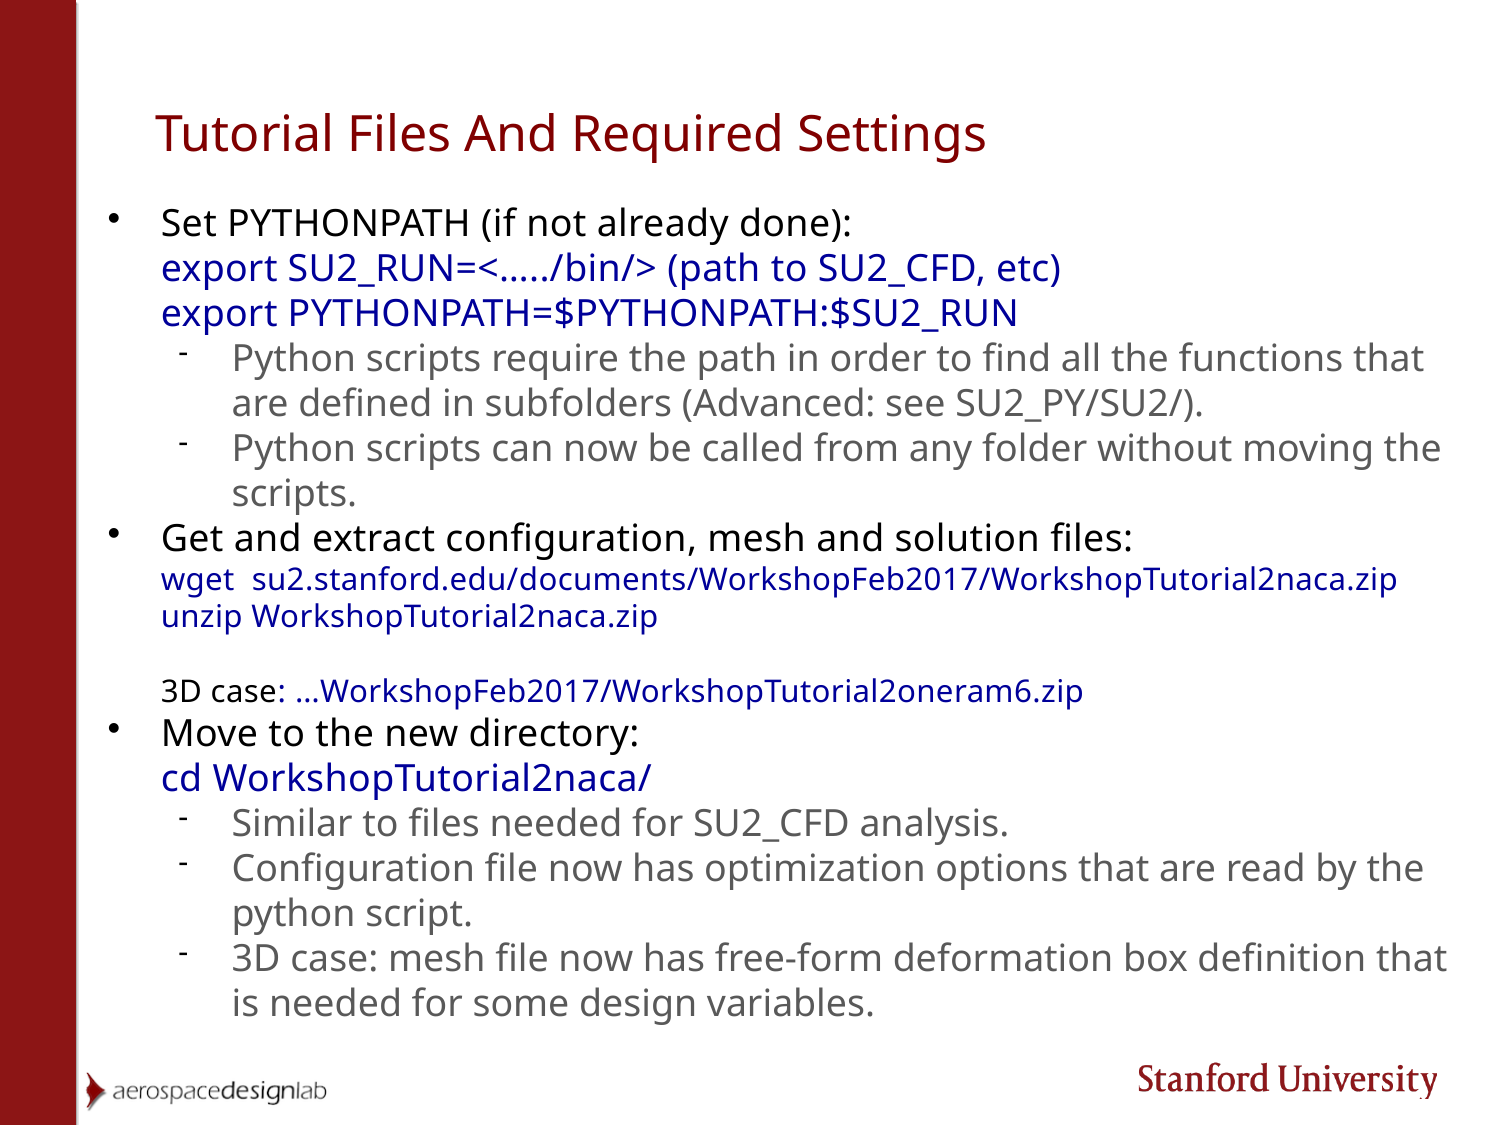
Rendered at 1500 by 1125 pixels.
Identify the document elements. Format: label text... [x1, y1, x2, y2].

text_box Tutorial Files And Required Settings [155, 78, 1420, 186]
picture [82, 1071, 330, 1112]
text_box Set PYTHONPATH (if not already done): export SU2_RUN=<…../bin/> (path to SU2_CFD, etc) export PYTHONPATH=$PYTHONPATH:$SU2_RUN Python scripts require the path in order to find all the functions that are defined in subfolders (Advanced: see SU2_PY/SU2/). Python scripts can now be called from any folder without moving the scripts. Get and extract configuration, mesh and solution files: wget su2.stanford.edu/documents/WorkshopFeb2017/WorkshopTutorial2naca.zip unzip WorkshopTutorial2naca.zip 3D case: …WorkshopFeb2017/WorkshopTutorial2oneram6.zip Move to the new directory: cd WorkshopTutorial2naca/ Similar to files needed for SU2_CFD analysis. Configuration file now has optimization options that are read by the python script. 3D case: mesh file now has free-form deformation box definition that is needed for some design variables. [90, 198, 1471, 1021]
